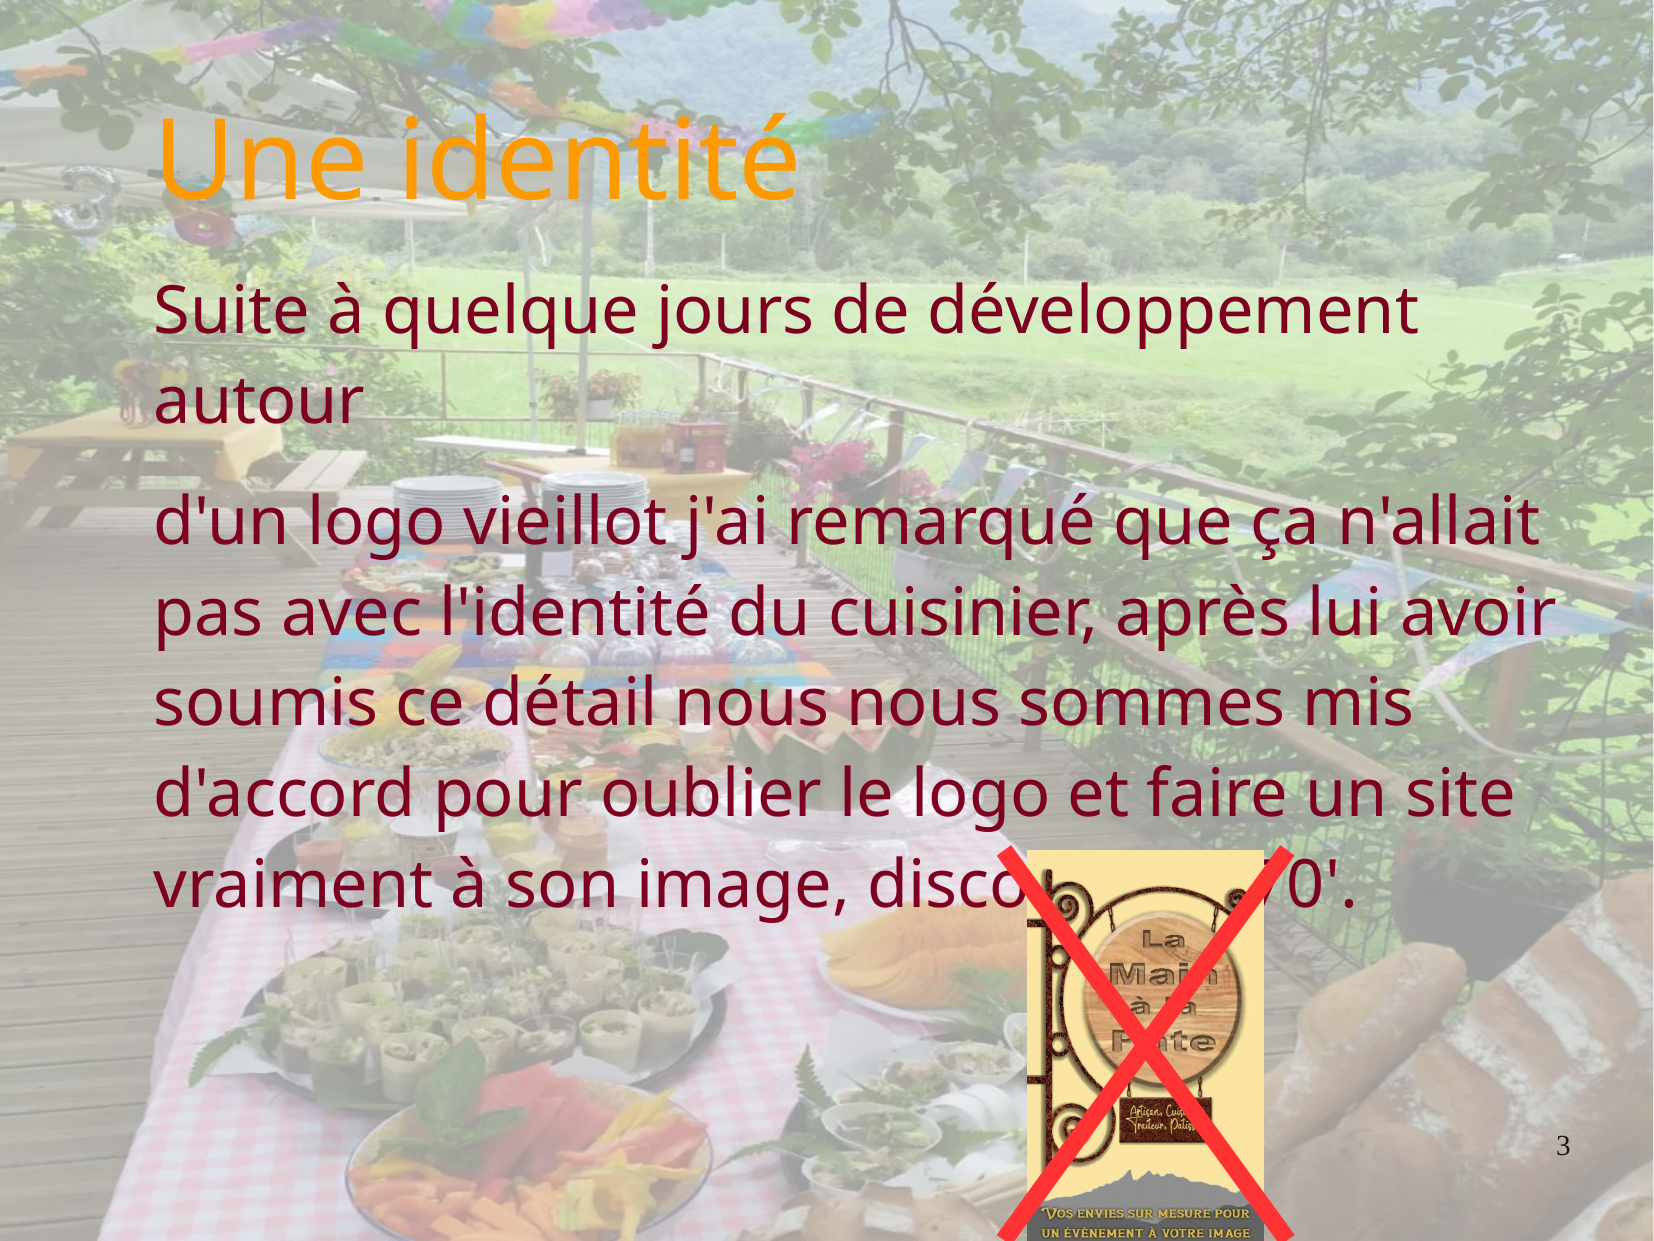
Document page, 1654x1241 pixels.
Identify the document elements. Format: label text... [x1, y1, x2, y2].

picture [1016, 1062, 1276, 1241]
picture [1027, 899, 1134, 1192]
list Une identité Suite à quelque jours de développement autour d'un logo vieillot j'ai remarqué que ça n'allait pas avec l'identité du cuisinier, après lui avoir soumis ce détail nous nous sommes mis d'accord pour oublier le logo et faire un site vraiment à son image, disco, jazzy, 70'. [82, 79, 1571, 1193]
picture [1027, 850, 1264, 1029]
picture [1158, 900, 1264, 1191]
picture [0, 0, 1654, 1241]
